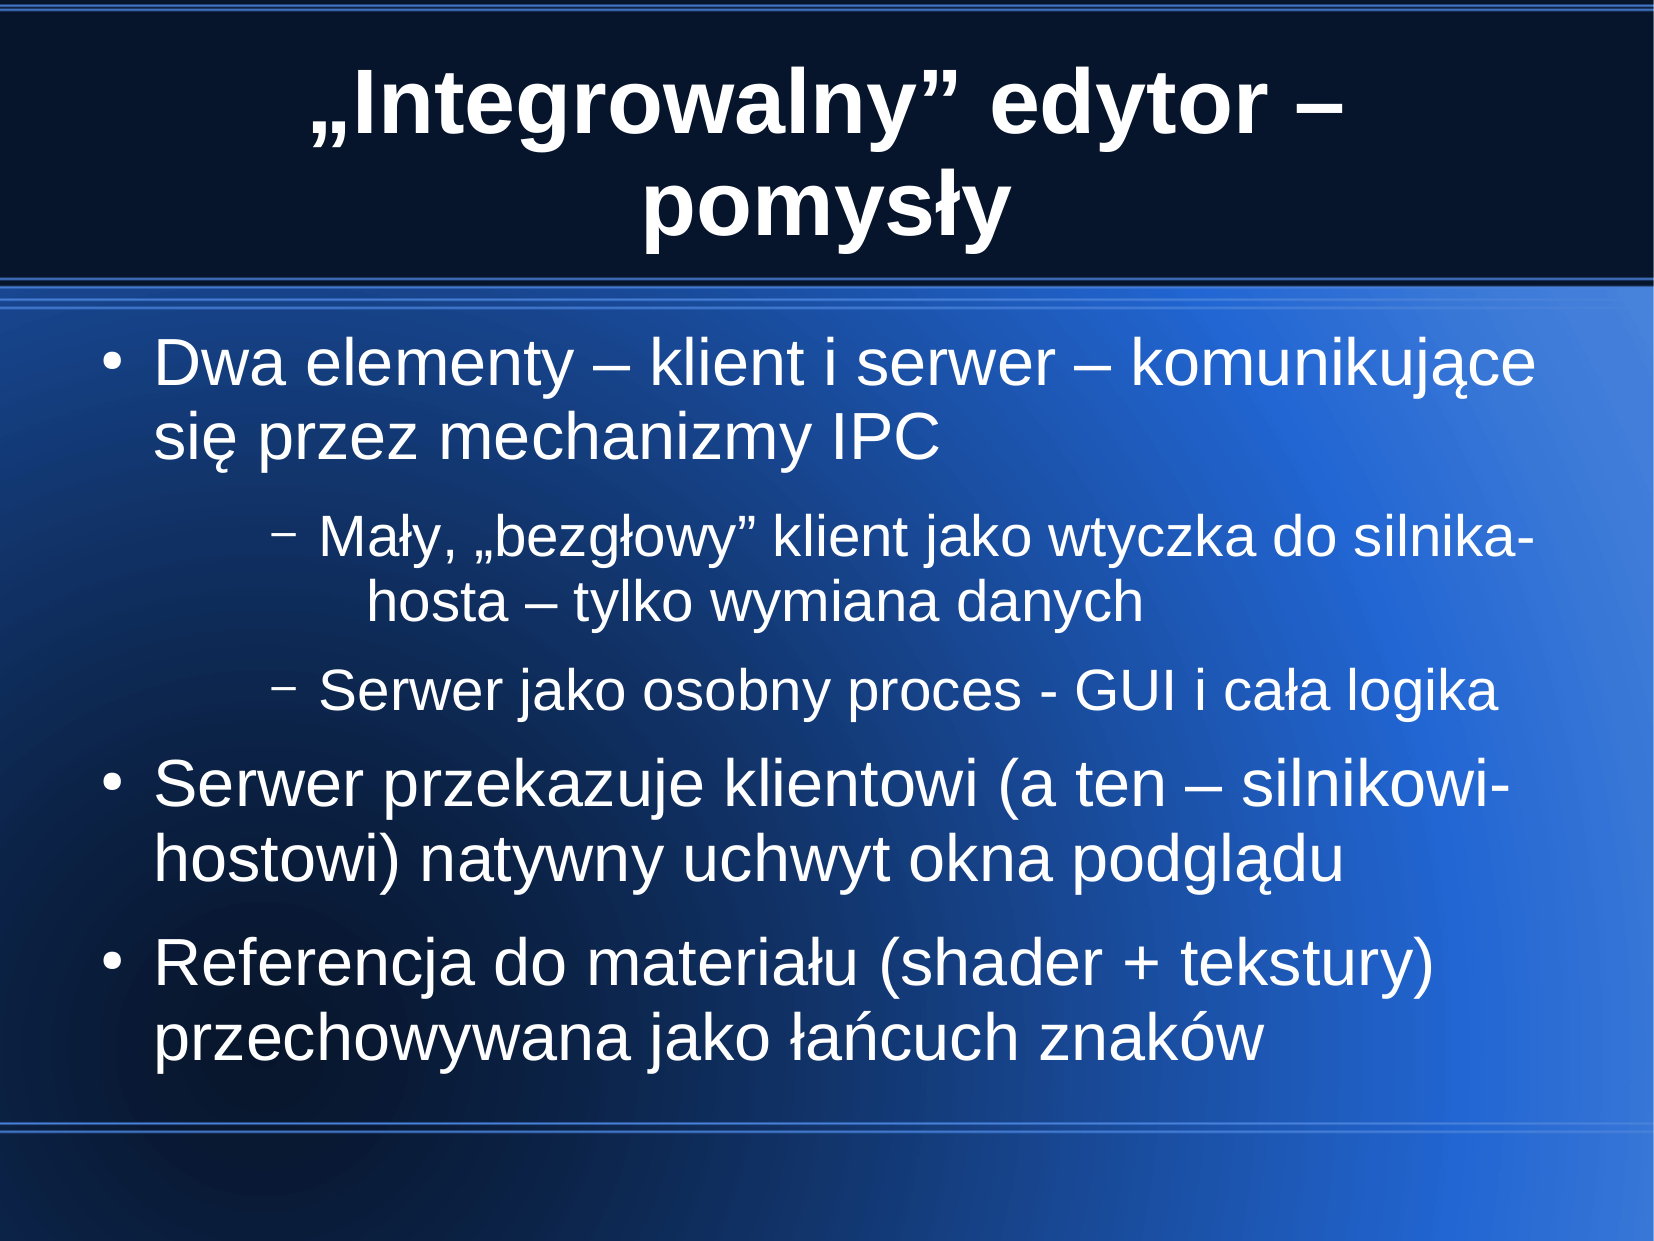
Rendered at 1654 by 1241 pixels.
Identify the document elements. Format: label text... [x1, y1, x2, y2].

picture [0, 0, 1654, 1241]
title „Integrowalny” edytor – pomysły [82, 49, 1571, 257]
list Dwa elementy – klient i serwer – komunikujące się przez mechanizmy IPC Mały, „bezgłowy” klient jako wtyczka do silnika-hosta – tylko wymiana danych Serwer jako osobny proces - GUI i cała logika Serwer przekazuje klientowi (a ten – silnikowi-hostowi) natywny uchwyt okna podglądu Referencja do materiału (shader + tekstury) przechowywana jako łańcuch znaków [82, 324, 1571, 1075]
